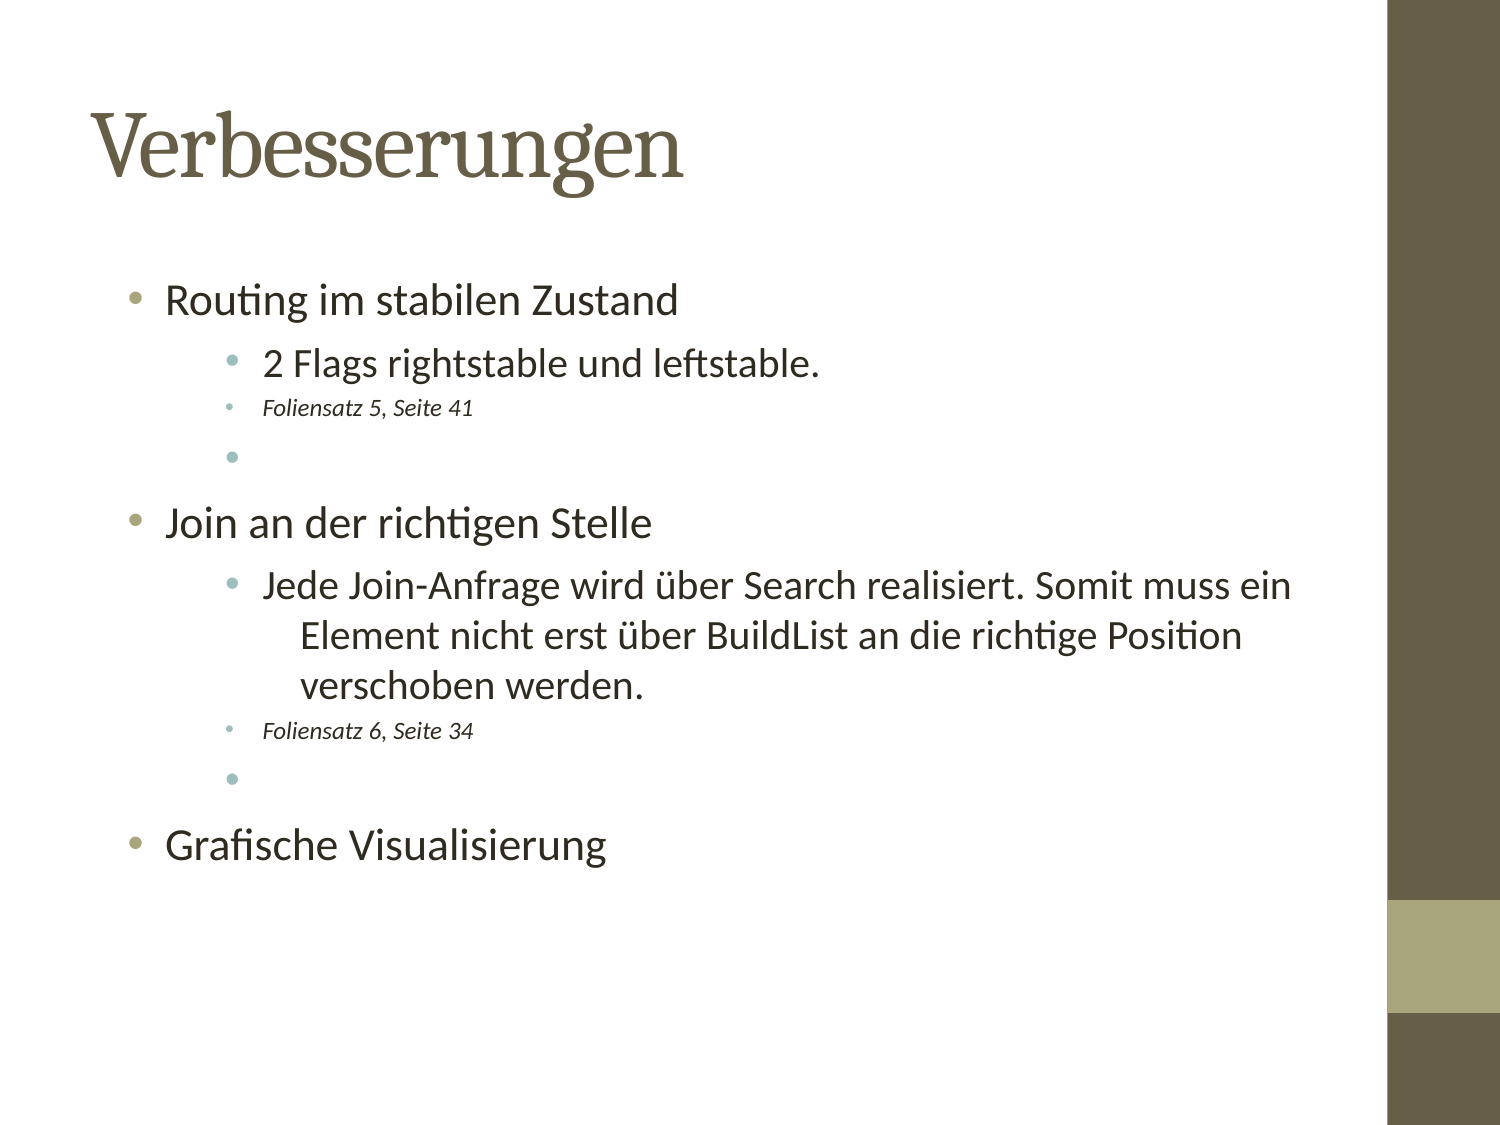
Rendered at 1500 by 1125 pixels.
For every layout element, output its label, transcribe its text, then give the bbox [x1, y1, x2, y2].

list Routing im stabilen Zustand 2 Flags rightstable und leftstable. Foliensatz 5, Seite 41 Join an der richtigen Stelle Jede Join-Anfrage wird über Search realisiert. Somit muss ein Element nicht erst über BuildList an die richtige Position verschoben werden. Foliensatz 6, Seite 34 Grafische Visualisierung [75, 262, 1326, 1051]
title Verbesserungen [75, 45, 1326, 233]
